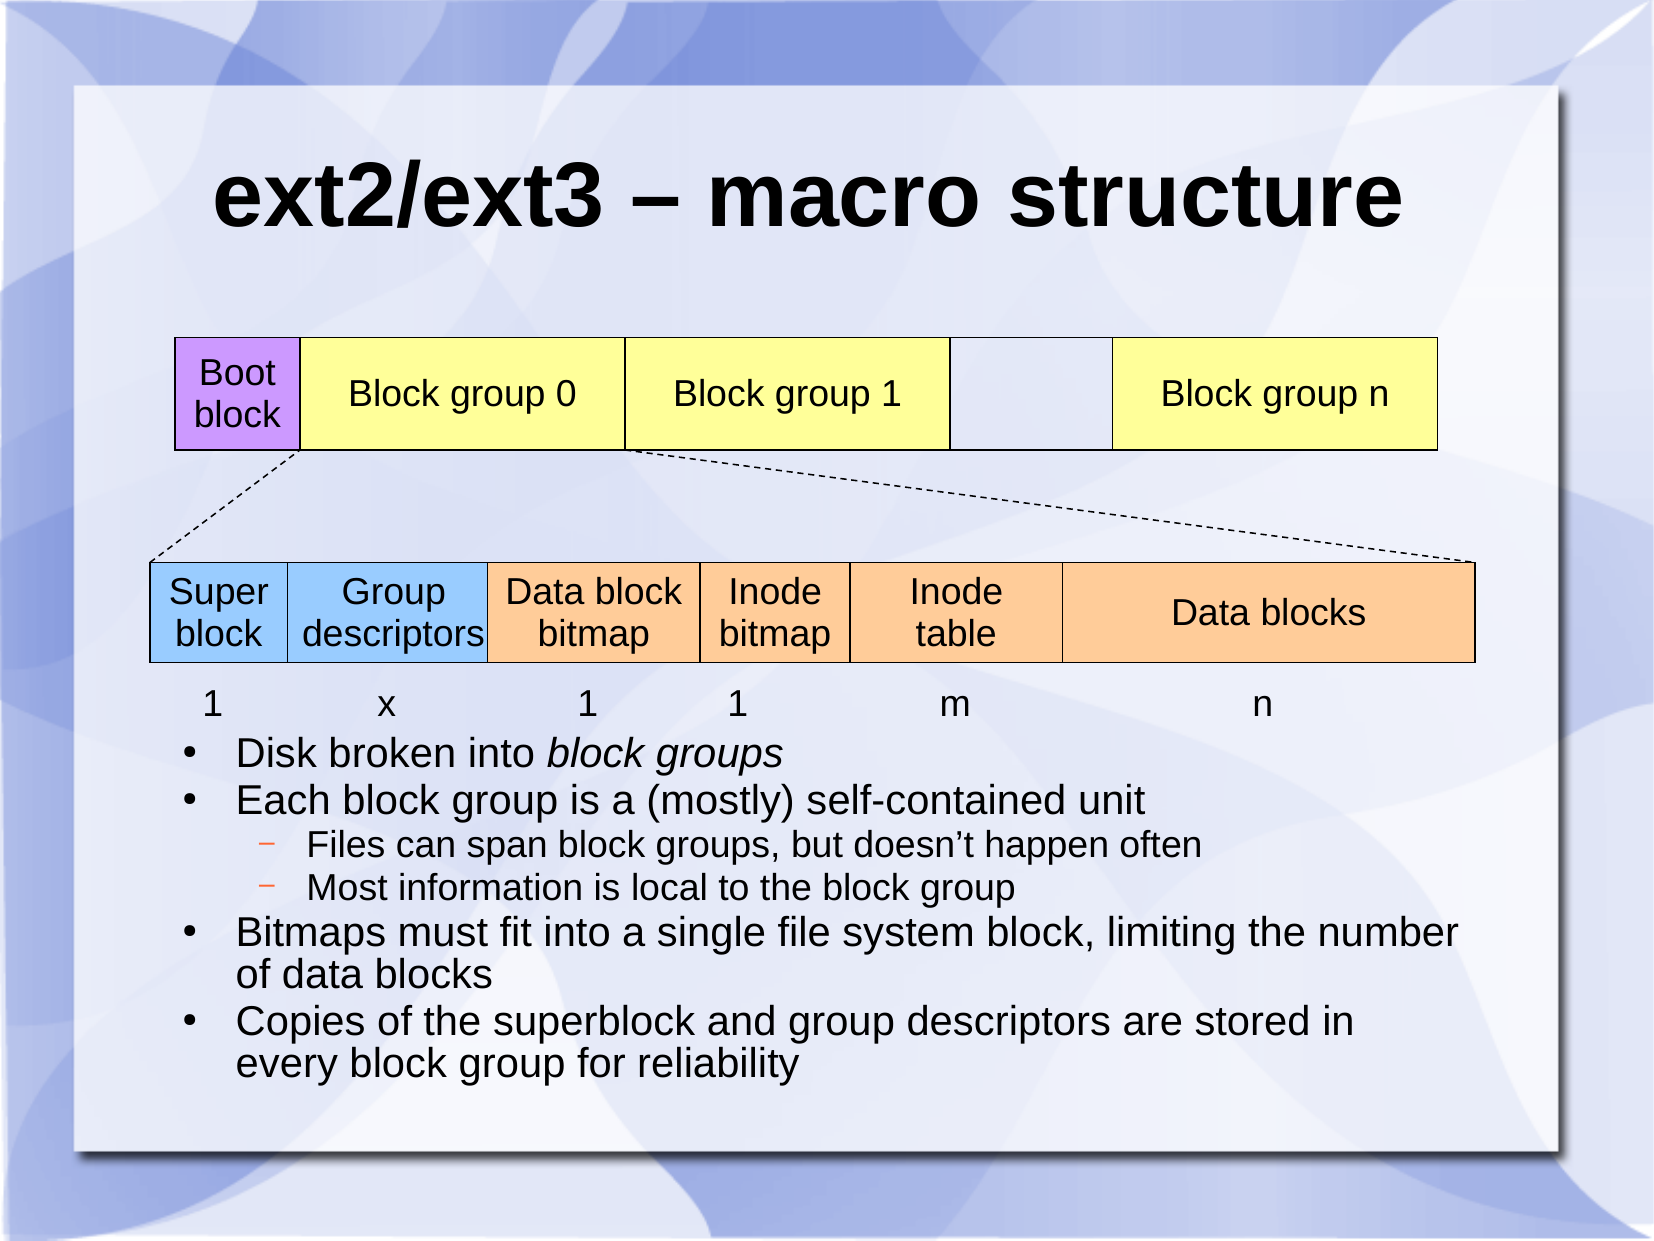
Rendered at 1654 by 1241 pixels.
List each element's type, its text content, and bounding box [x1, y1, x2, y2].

picture [0, 0, 1654, 1241]
text_box Block group n [1112, 337, 1438, 450]
text_box Inode table [849, 562, 1062, 663]
text_box Inode bitmap [699, 562, 849, 663]
text_box Group descriptors [287, 562, 487, 663]
title ext2/ext3 – macro structure [82, 90, 1536, 298]
text_box Block group 0 [299, 337, 624, 450]
text_box Data blocks [1062, 562, 1475, 663]
text_box Boot block [174, 337, 299, 450]
text_box Block group 1 [624, 337, 950, 450]
list Disk broken into block groups Each block group is a (mostly) self-contained unit Files can span block groups, but doesn’t happen often Most information is local to the block group Bitmaps must fit into a single file system block, limiting the number of data blocks Copies of the superblock and group descriptors are stored in every block group for reliability [150, 675, 1482, 1096]
text_box Data block bitmap [487, 562, 699, 663]
text_box Super block [150, 562, 287, 663]
